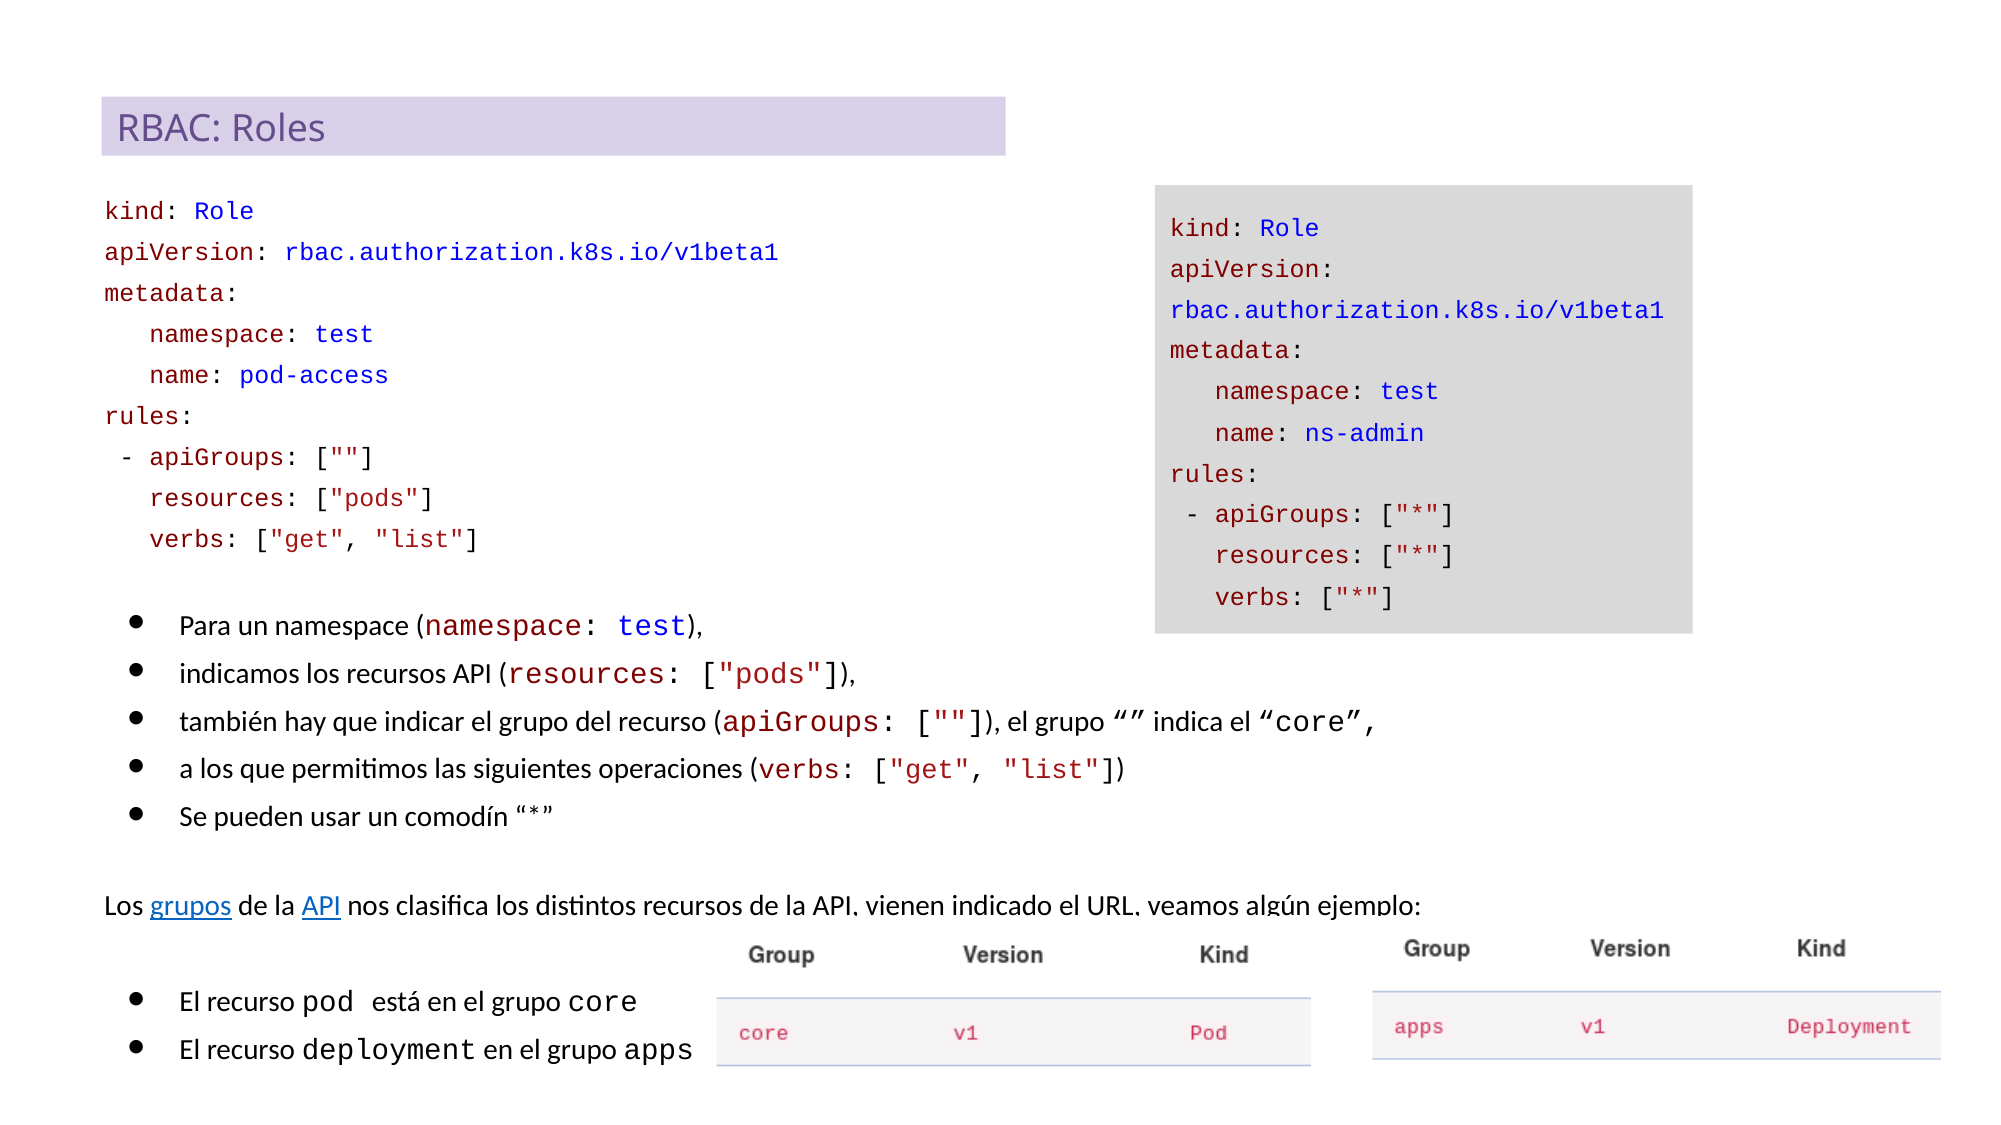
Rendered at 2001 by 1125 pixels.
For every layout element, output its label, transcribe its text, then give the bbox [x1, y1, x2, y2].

picture [714, 916, 1311, 1087]
picture [1368, 916, 1941, 1072]
text_box kind: Role apiVersion: rbac.authorization.k8s.io/v1beta1 metadata: namespace: test name: ns-admin rules: - apiGroups: ["*"] resources: ["*"] verbs: ["*"] [1154, 185, 1693, 634]
text_box RBAC: Roles [101, 96, 1006, 156]
text_box kind: Role apiVersion: rbac.authorization.k8s.io/v1beta1 metadata: namespace: test name: pod-access rules: - apiGroups: [""] resources: ["pods"] verbs: ["get", "list"] Para un namespace (namespace: test), indicamos los recursos API (resources: ["pods"]), también hay que indicar el grupo del recurso (apiGroups: [""]), el grupo “” indica el “core”, a los que permitimos las siguientes operaciones (verbs: ["get", "list"]) Se pueden usar un comodín “*” Los grupos de la API nos clasifica los distintos recursos de la API, vienen indicado el URL, veamos algún ejemplo: El recurso pod está en el grupo core El recurso deployment en el grupo apps [89, 175, 1977, 261]
